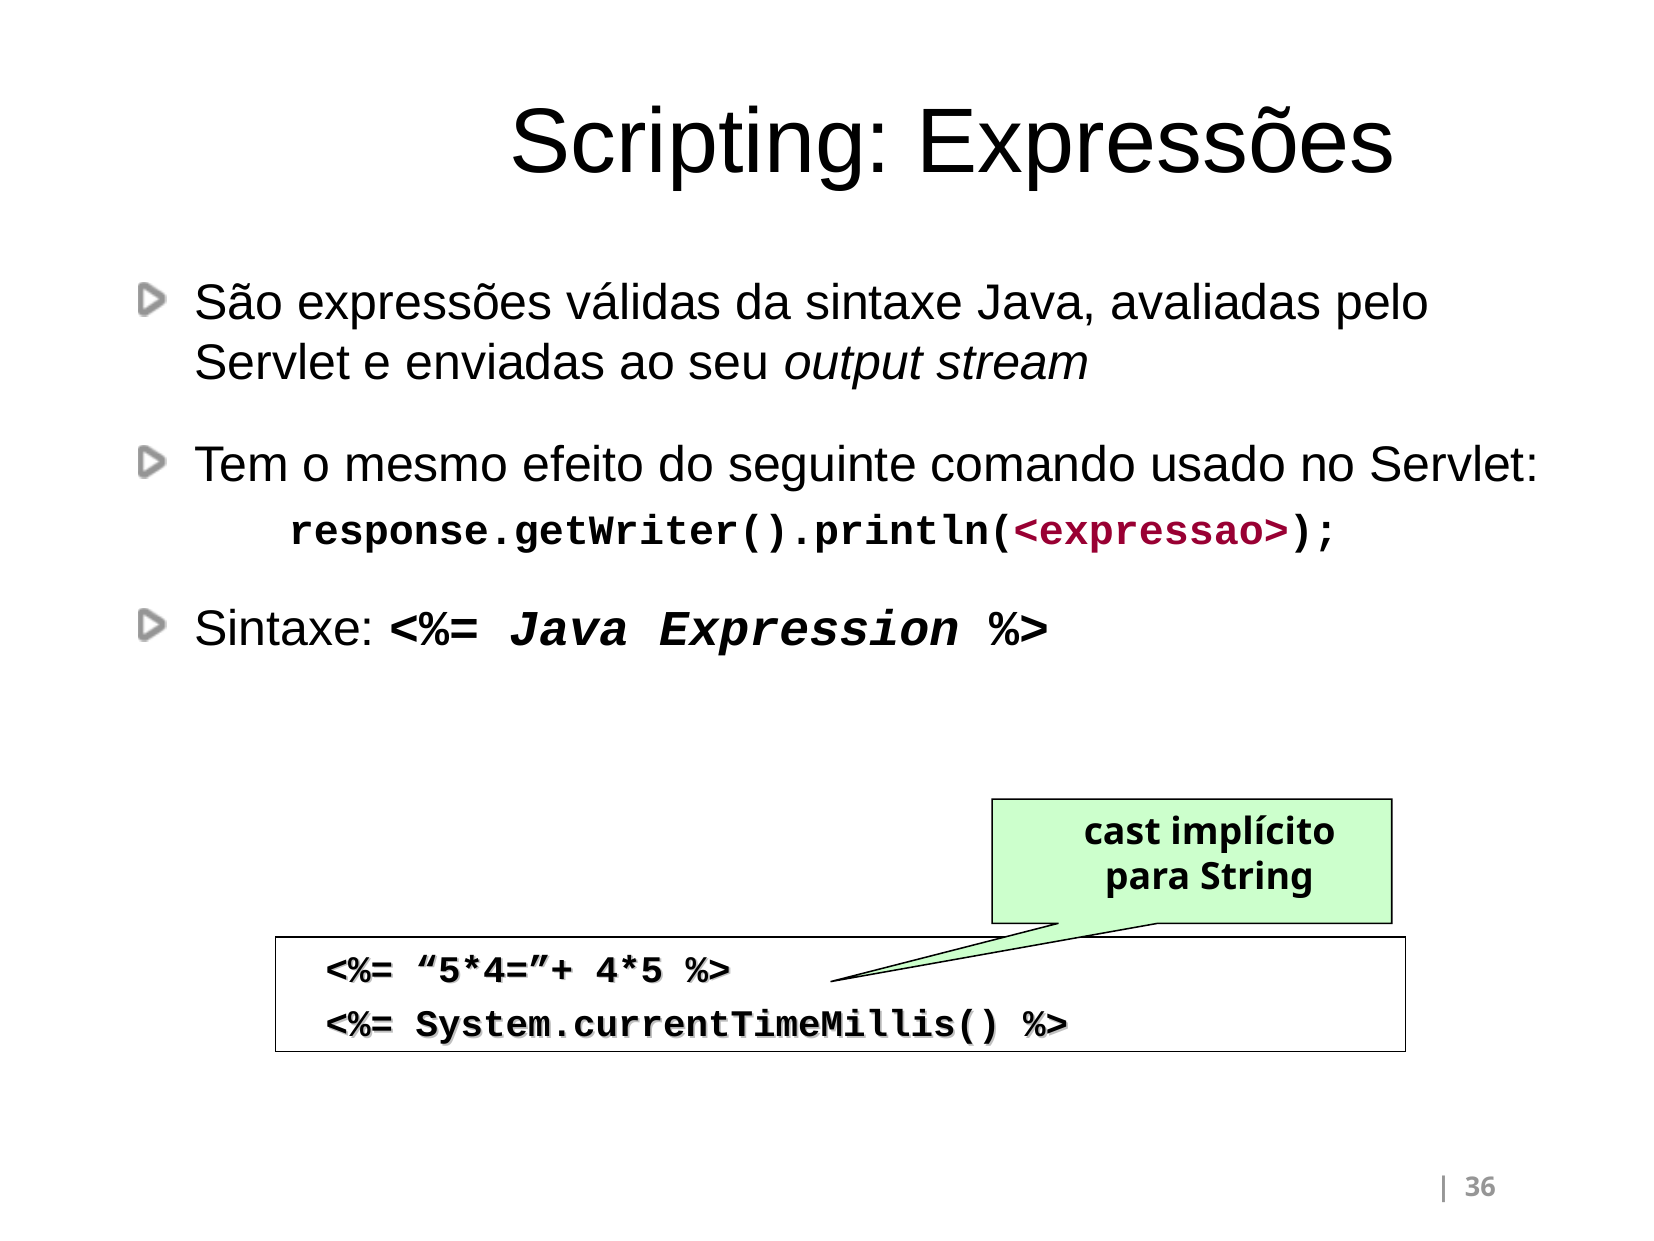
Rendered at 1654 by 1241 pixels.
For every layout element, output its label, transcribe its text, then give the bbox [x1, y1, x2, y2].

text_box | <número> [711, 1162, 1511, 1217]
text_box <%= “5*4=”+ 4*5 %> <%= System.currentTimeMillis() %> [275, 936, 1406, 1052]
list São expressões válidas da sintaxe Java, avaliadas pelo Servlet e enviadas ao seu output stream Tem o mesmo efeito do seguinte comando usado no Servlet: response.getWriter().println(<expressao>); Sintaxe: <%= Java Expression %> [123, 261, 1585, 1103]
title Scripting: Expressões [234, 0, 1640, 198]
text_box cast implícito para String [830, 799, 1392, 982]
